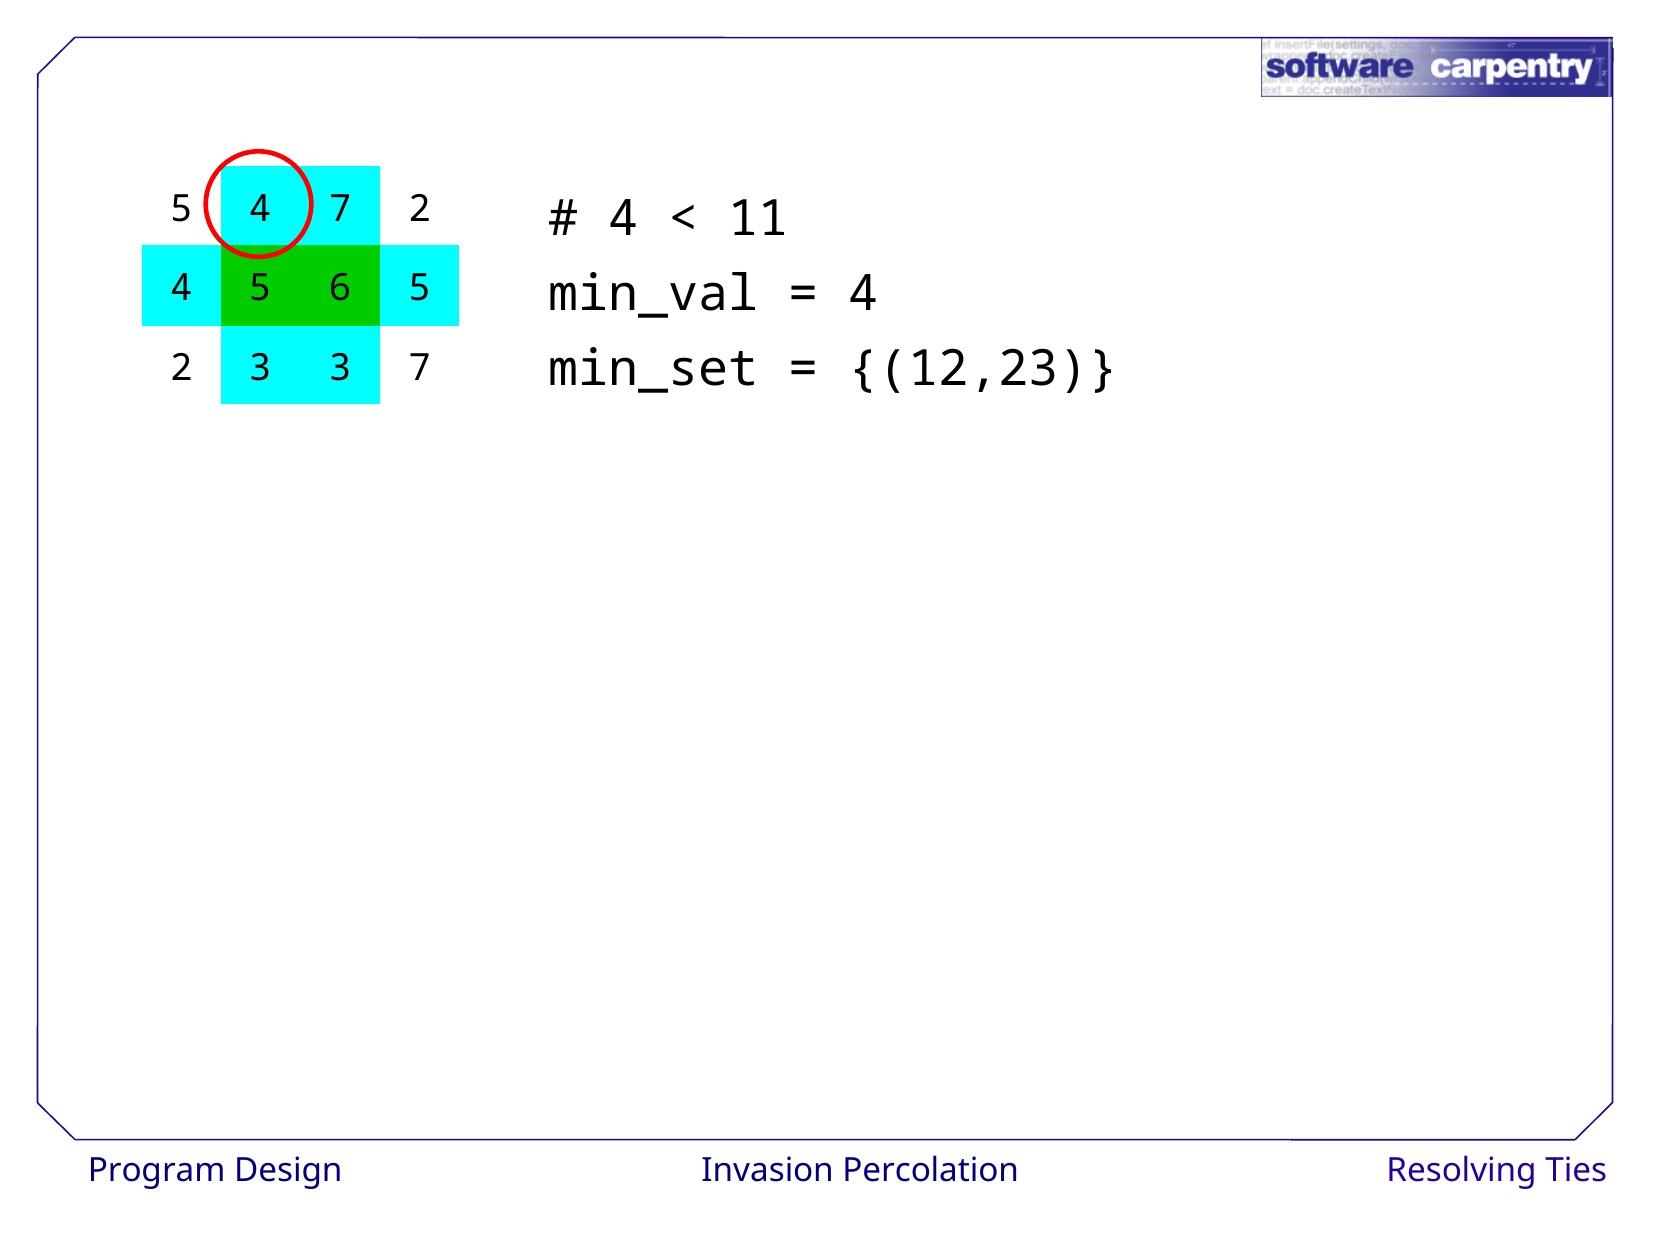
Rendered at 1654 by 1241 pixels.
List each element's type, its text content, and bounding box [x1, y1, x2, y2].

table_header 7 [300, 177, 308, 231]
table_cell 3 [300, 326, 380, 404]
table_header 5 [209, 172, 221, 236]
table_header 7 [300, 166, 380, 245]
table_header 2 [380, 166, 459, 245]
table_cell 6 [300, 245, 380, 326]
table_cell 2 [142, 326, 221, 404]
table_cell 7 [380, 326, 459, 404]
text_box # 4 < 11 min_val = 4 min_set = {(12,23)} [533, 162, 1508, 410]
table_cell 5 [221, 245, 300, 326]
table_cell 5 [231, 245, 286, 254]
table_cell 4 [142, 245, 221, 326]
table_header 4 [221, 166, 300, 245]
table_cell 3 [221, 326, 300, 404]
table_cell 5 [380, 245, 459, 326]
table_header 5 [142, 166, 220, 245]
picture [1261, 39, 1613, 97]
